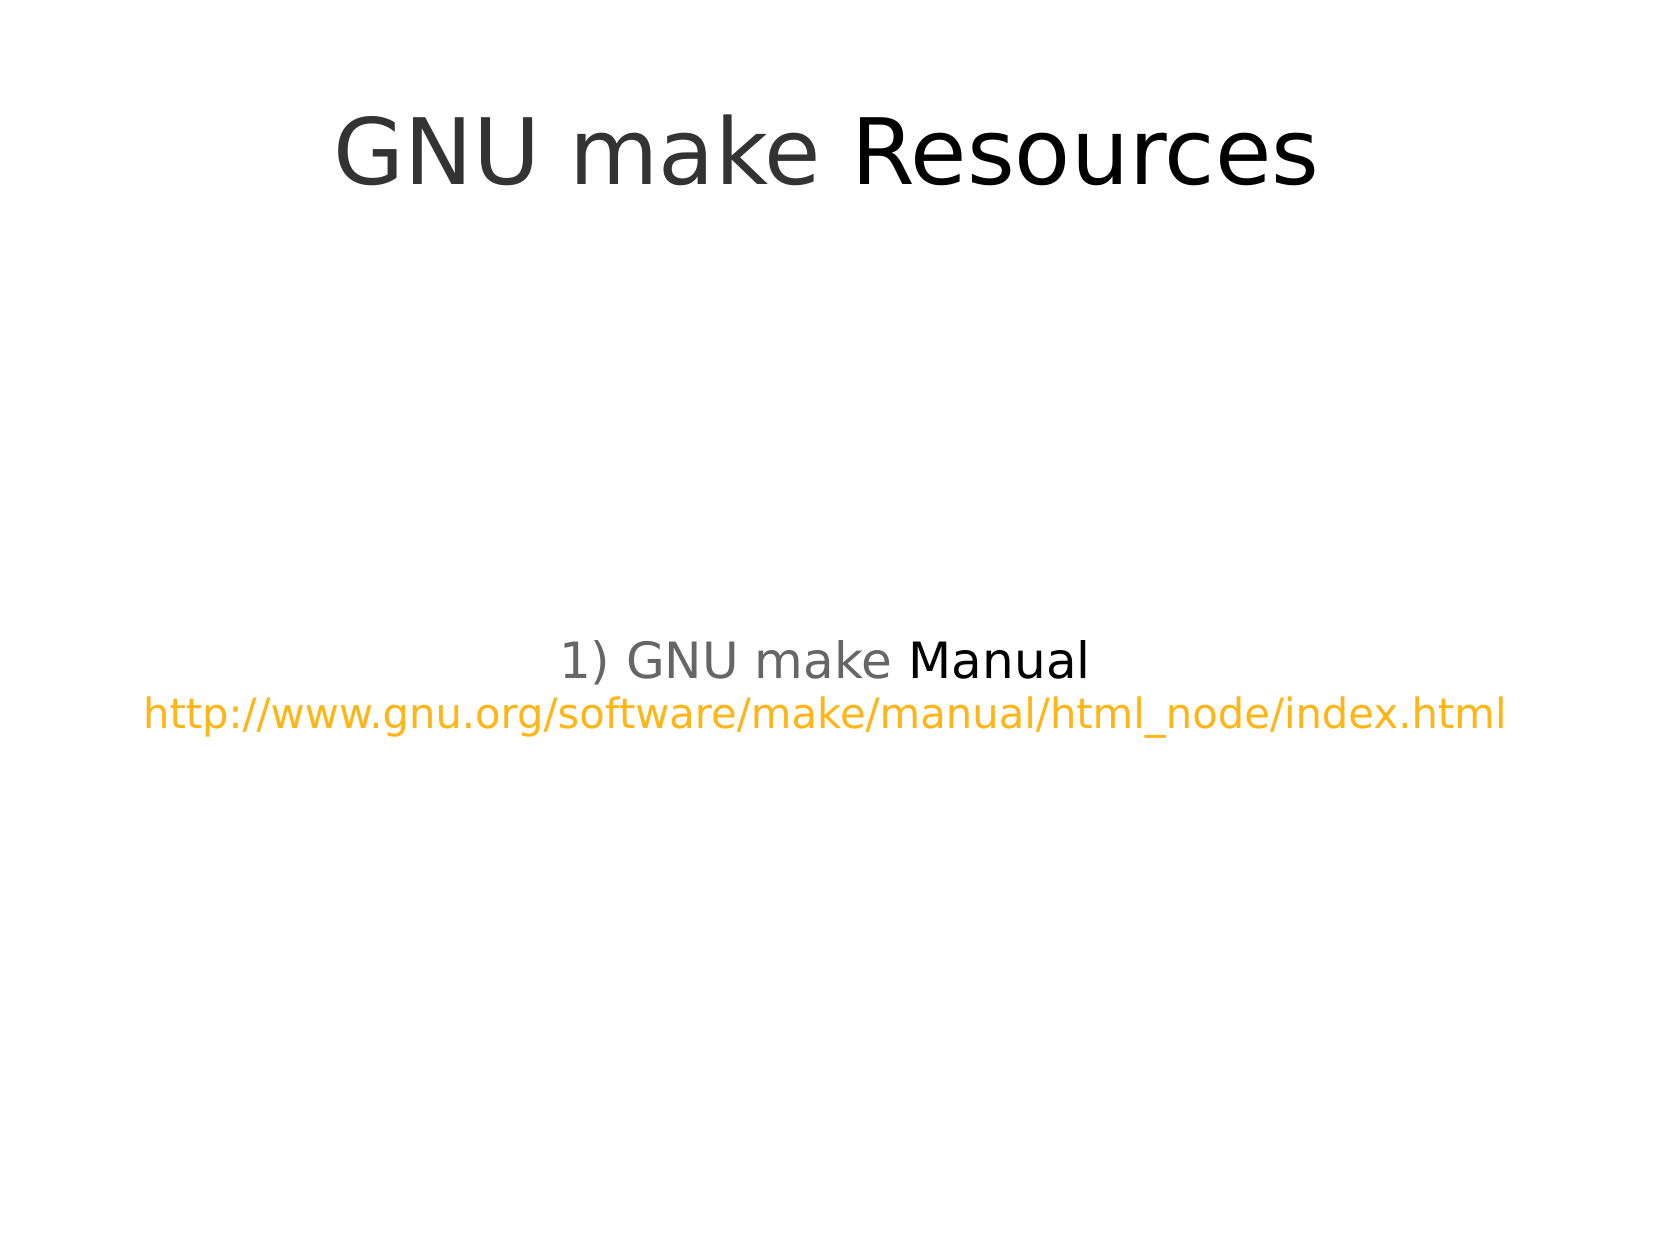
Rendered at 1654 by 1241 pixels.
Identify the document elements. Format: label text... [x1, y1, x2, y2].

title GNU make Resources [82, 56, 1571, 163]
subtitle 1) GNU make Manual http://www.gnu.org/software/make/manual/html_node/index.html [0, 163, 1651, 1208]
